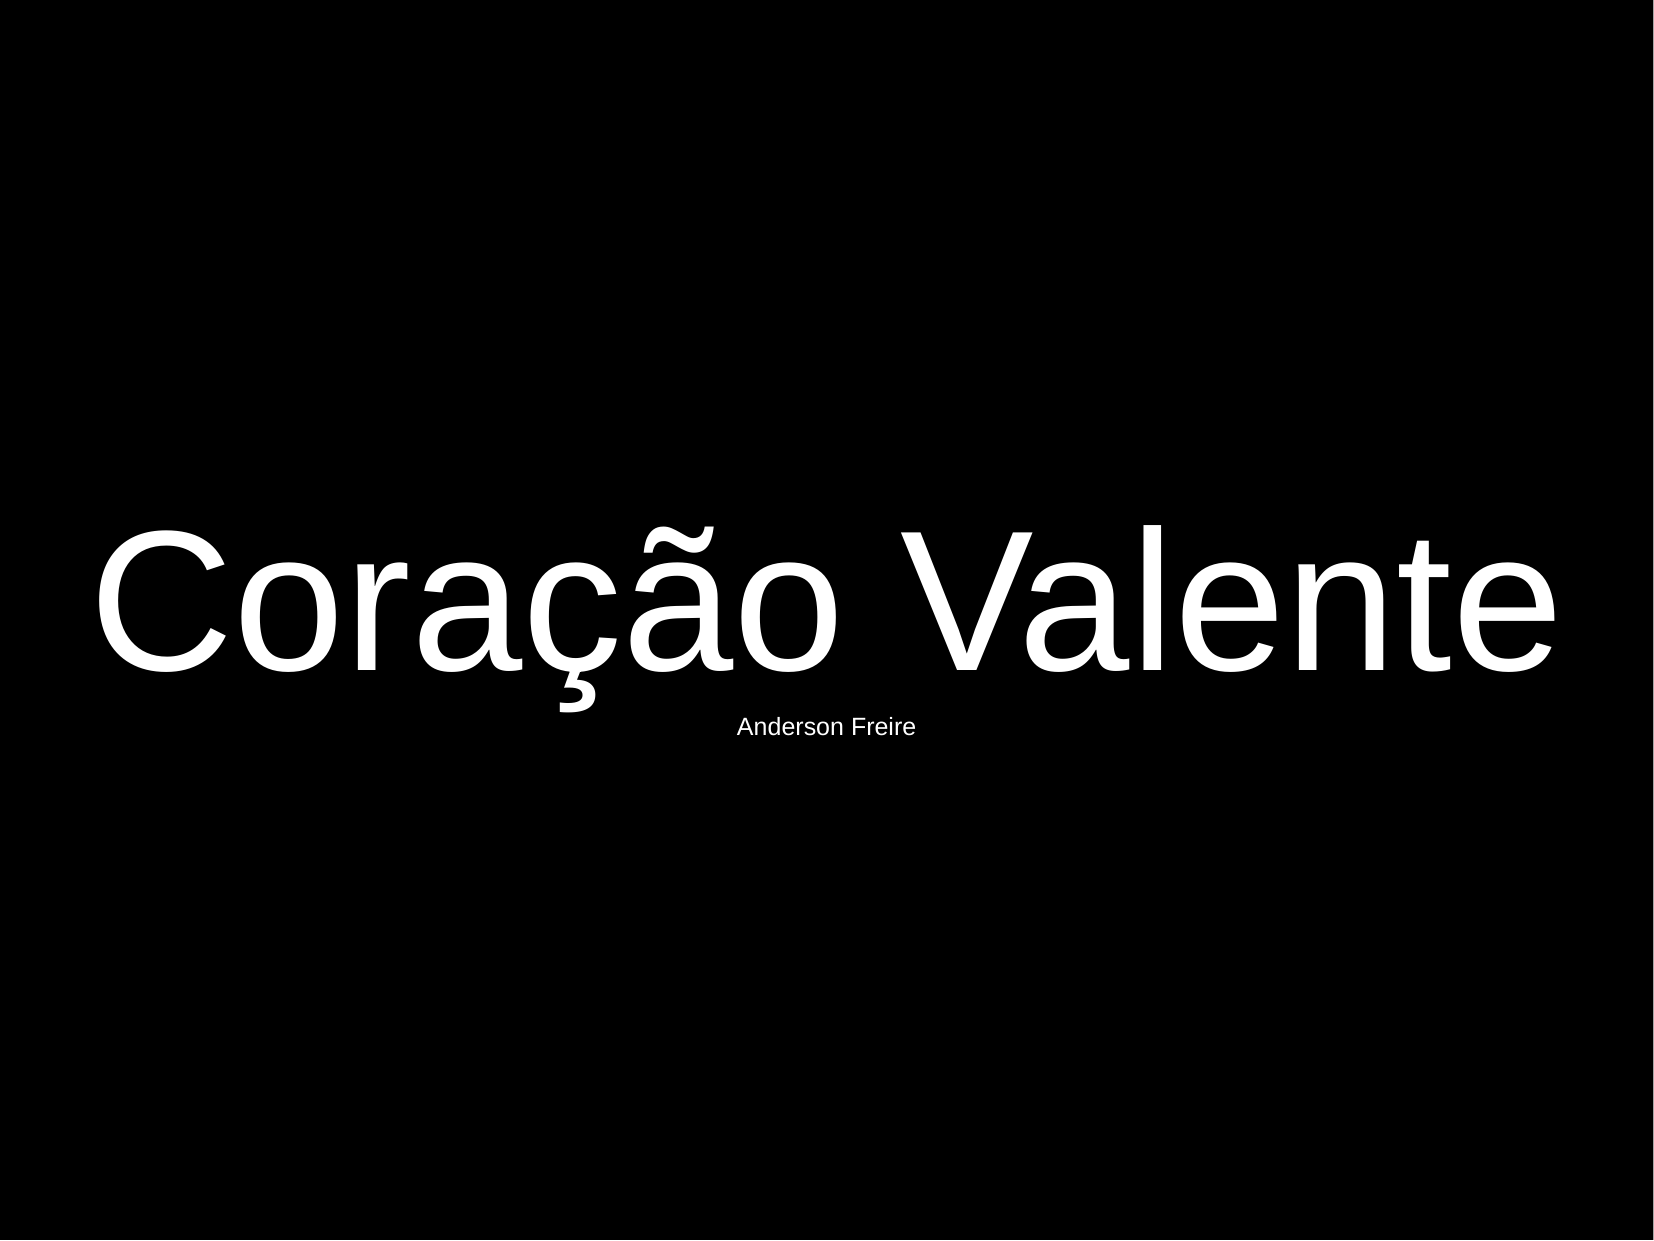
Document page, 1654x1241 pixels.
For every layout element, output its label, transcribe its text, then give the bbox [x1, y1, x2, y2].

subtitle Coração Valente Anderson Freire [82, 49, 1571, 1182]
